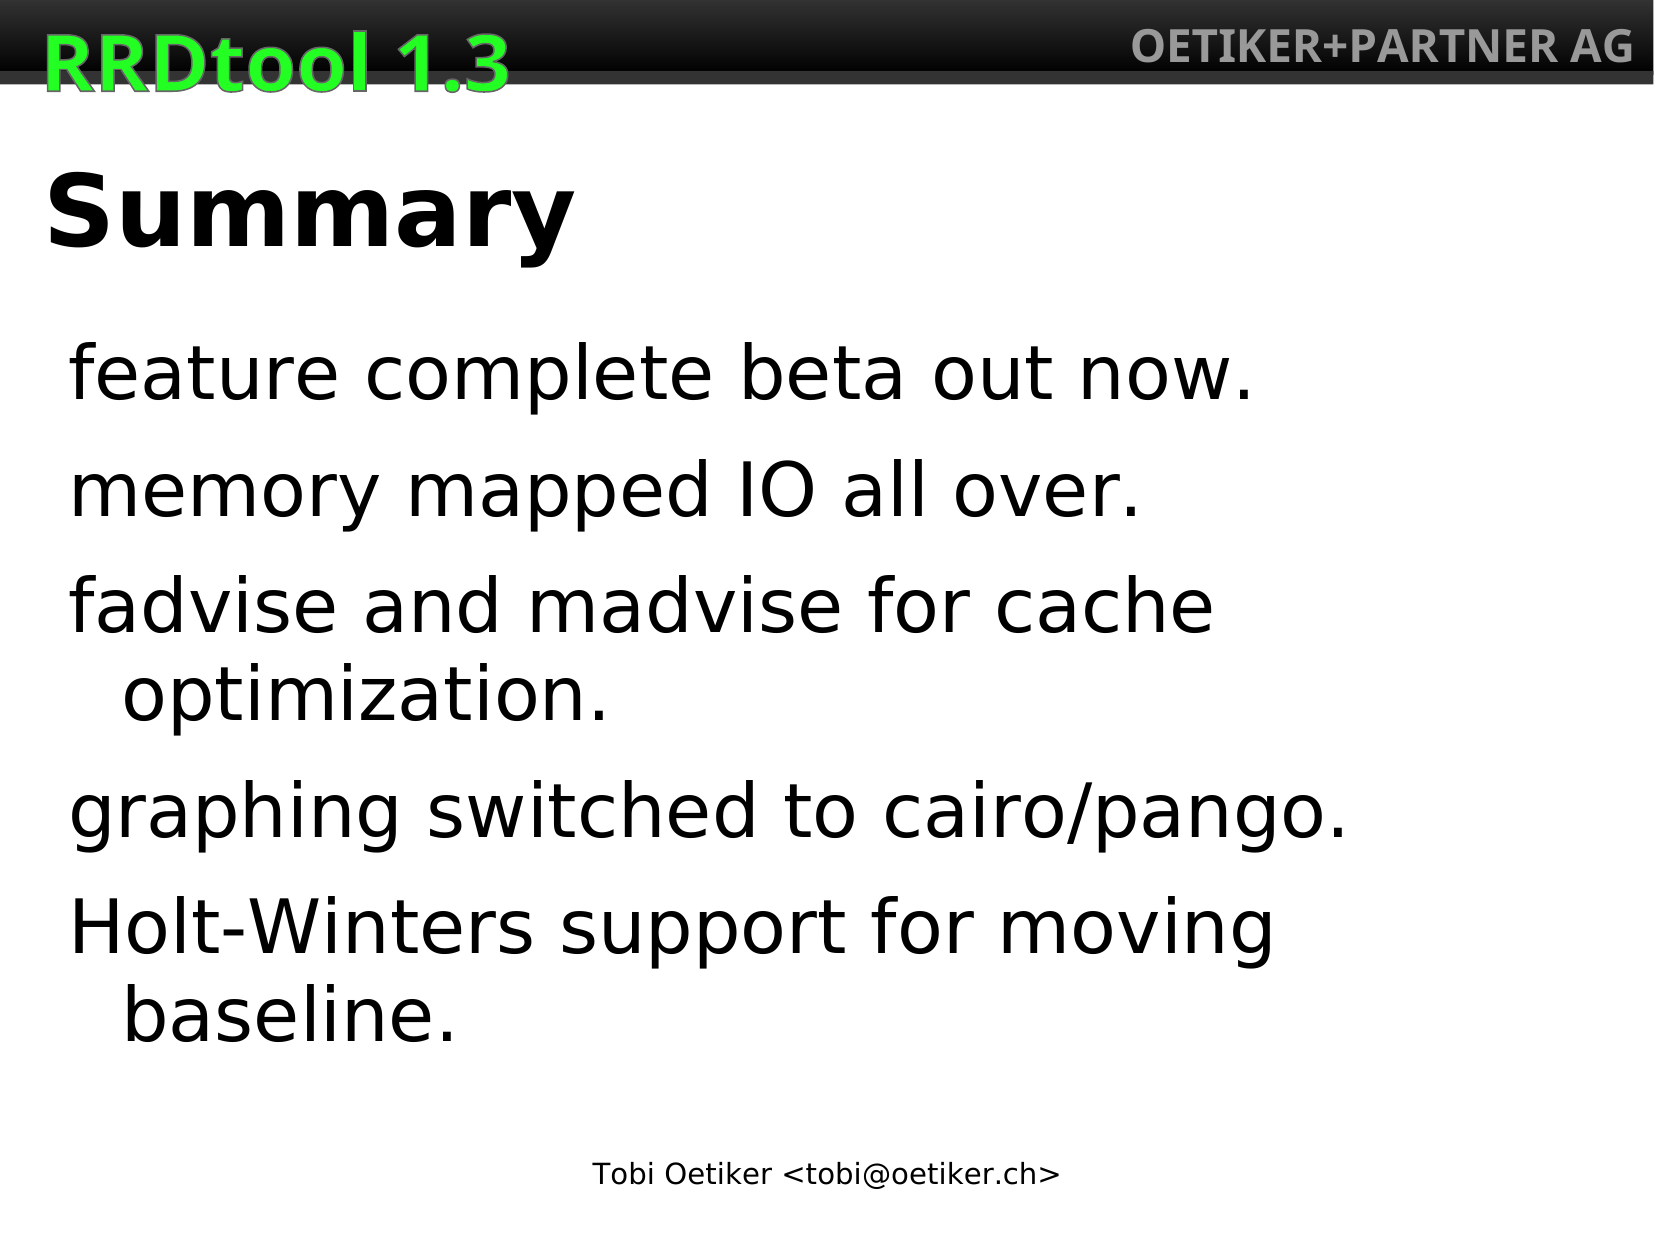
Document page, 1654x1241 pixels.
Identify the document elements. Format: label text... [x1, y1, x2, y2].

title Summary [43, 144, 1582, 280]
list feature complete beta out now. memory mapped IO all over. fadvise and madvise for cache optimization. graphing switched to cairo/pango. Holt-Winters support for moving baseline. [50, 329, 1571, 1084]
